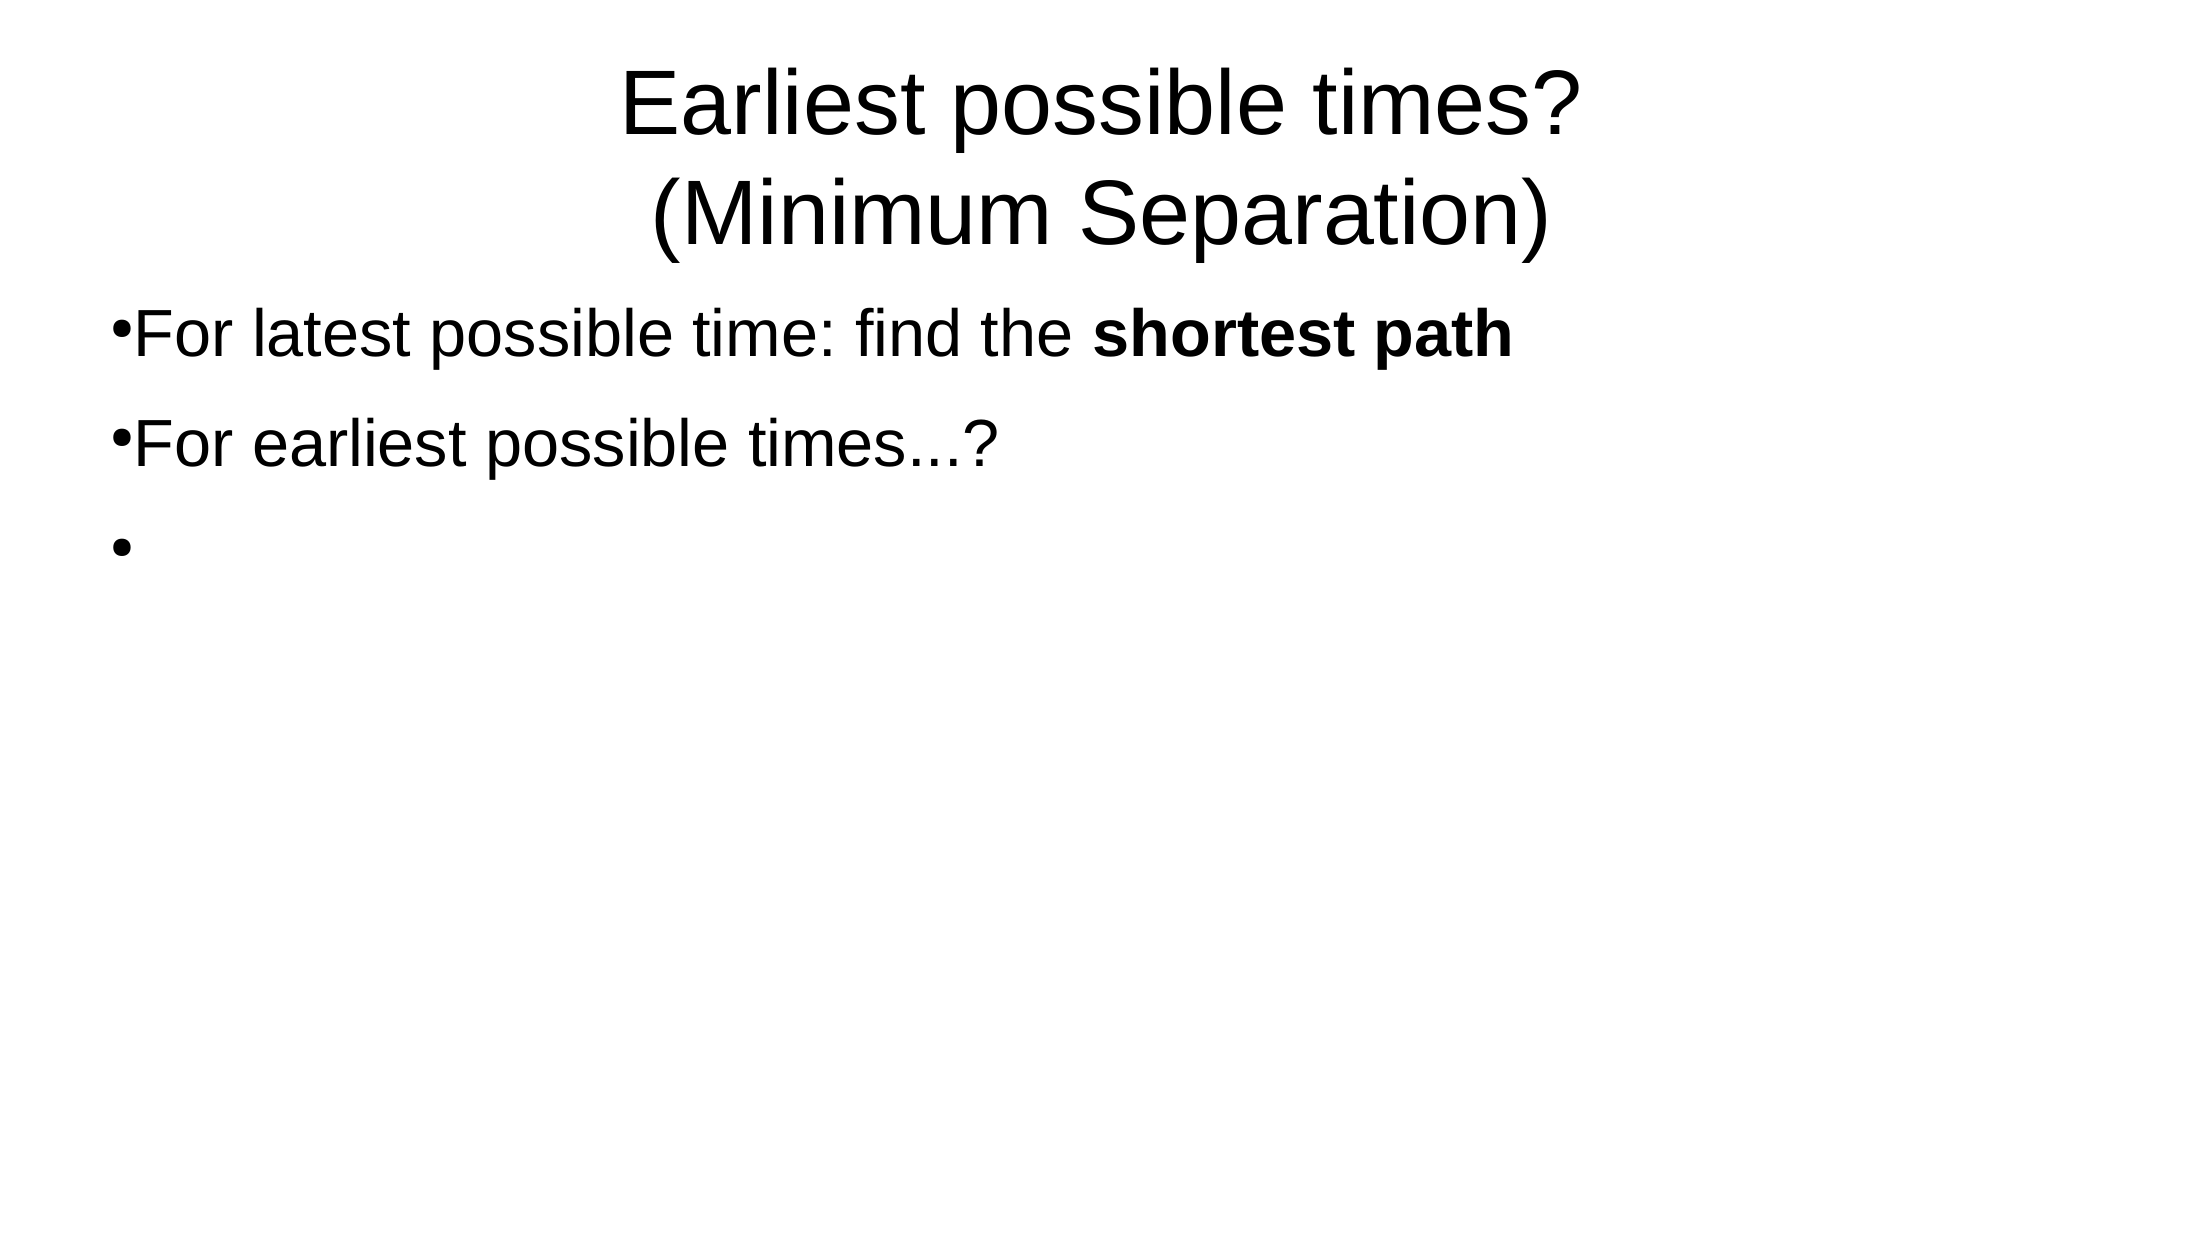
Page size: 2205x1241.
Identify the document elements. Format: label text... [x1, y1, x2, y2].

title Earliest possible times? (Minimum Separation) [110, 49, 2095, 257]
list For latest possible time: find the shortest path For earliest possible times...? [110, 290, 2051, 1010]
